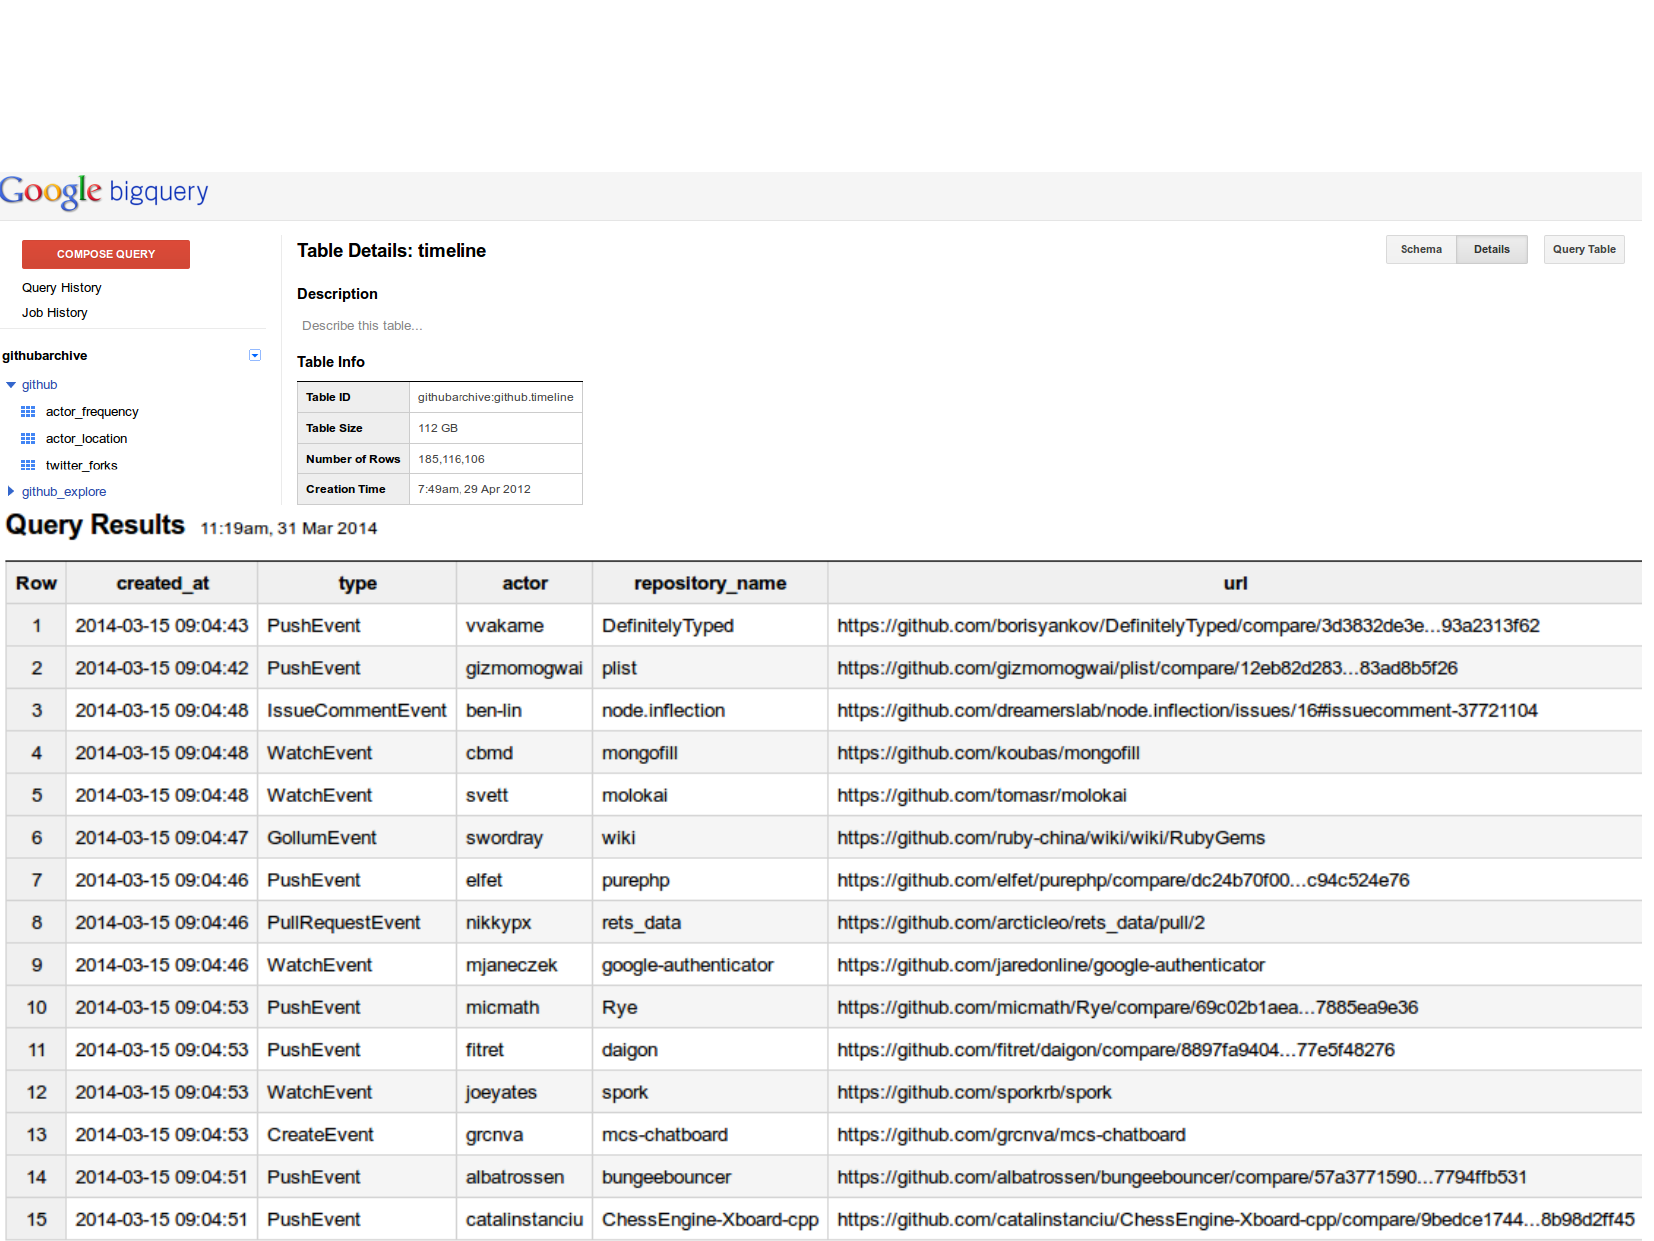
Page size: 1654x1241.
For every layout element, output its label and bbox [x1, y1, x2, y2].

picture [0, 172, 1642, 1241]
